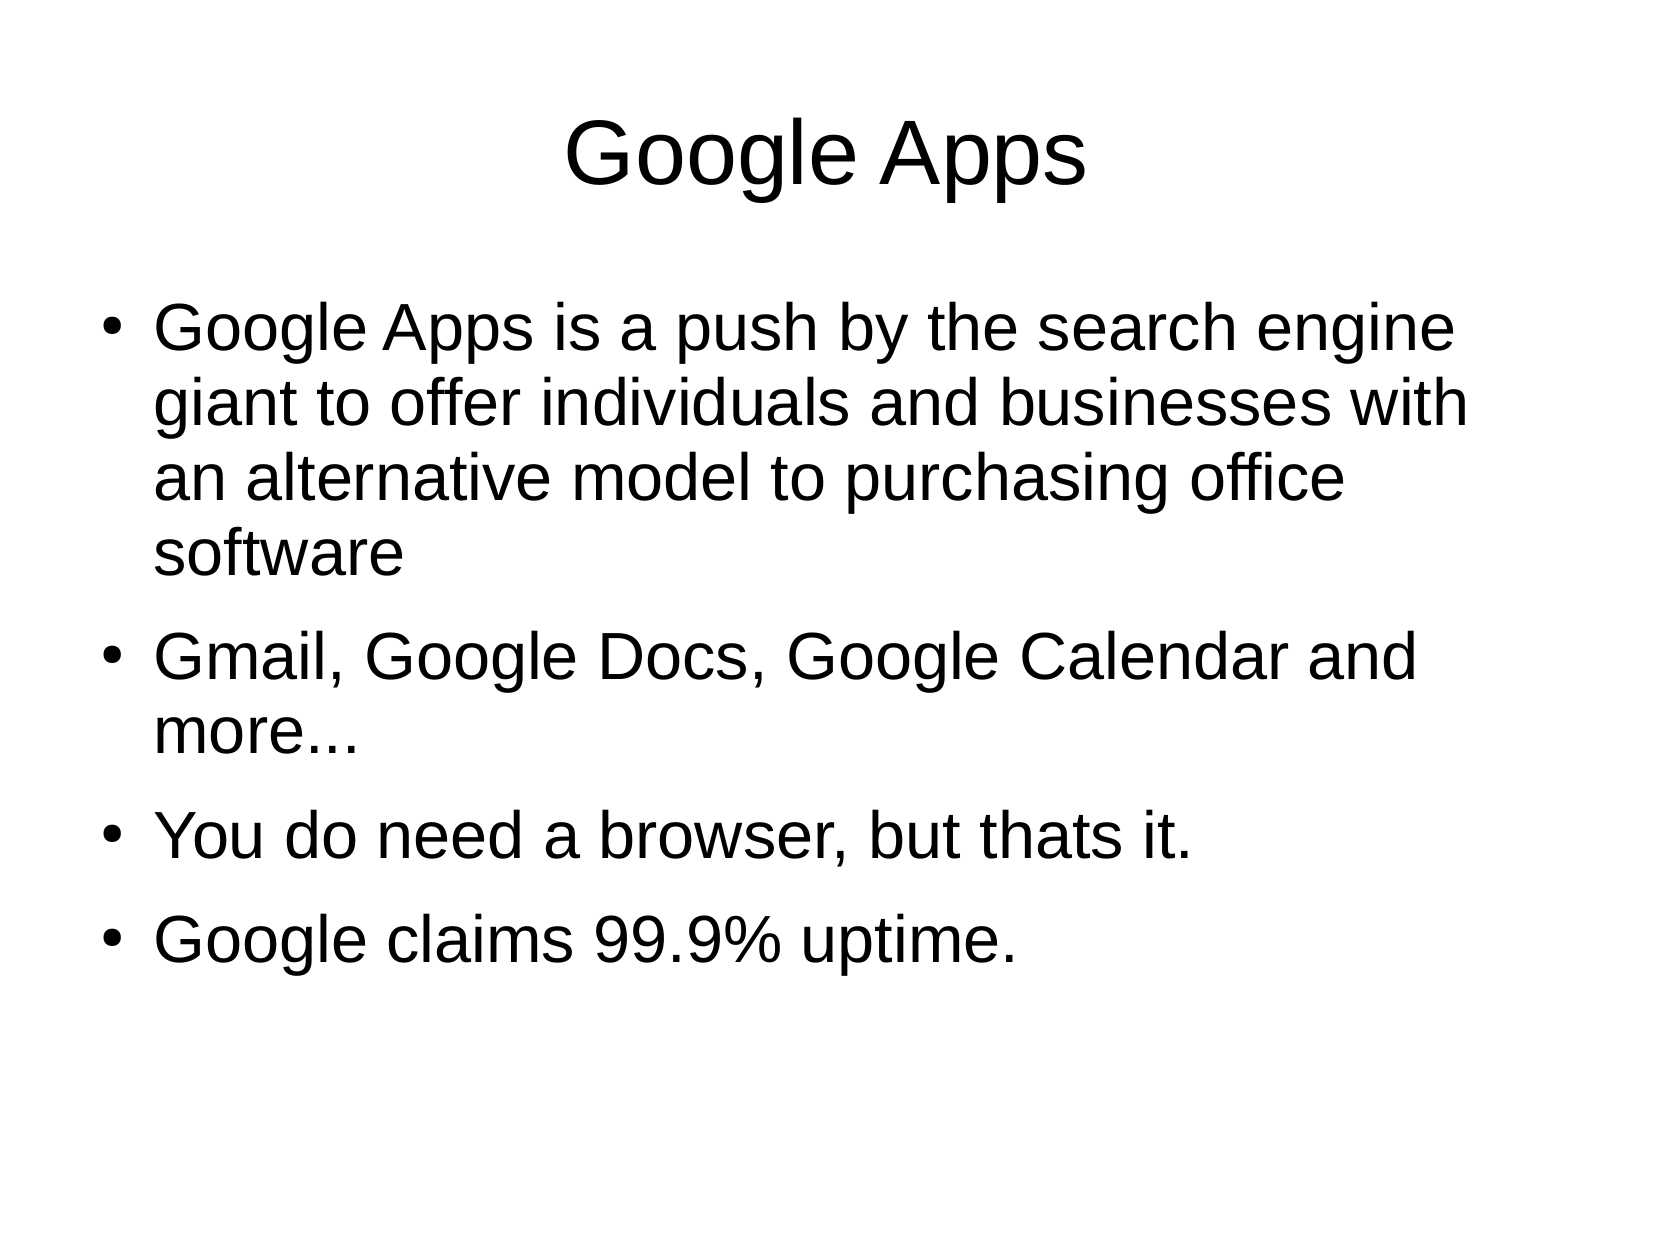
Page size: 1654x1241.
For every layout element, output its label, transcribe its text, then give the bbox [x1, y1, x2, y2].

title Google Apps [82, 49, 1571, 257]
list Google Apps is a push by the search engine giant to offer individuals and businesses with an alternative model to purchasing office software Gmail, Google Docs, Google Calendar and more... You do need a browser, but thats it. Google claims 99.9% uptime. [82, 290, 1538, 1010]
